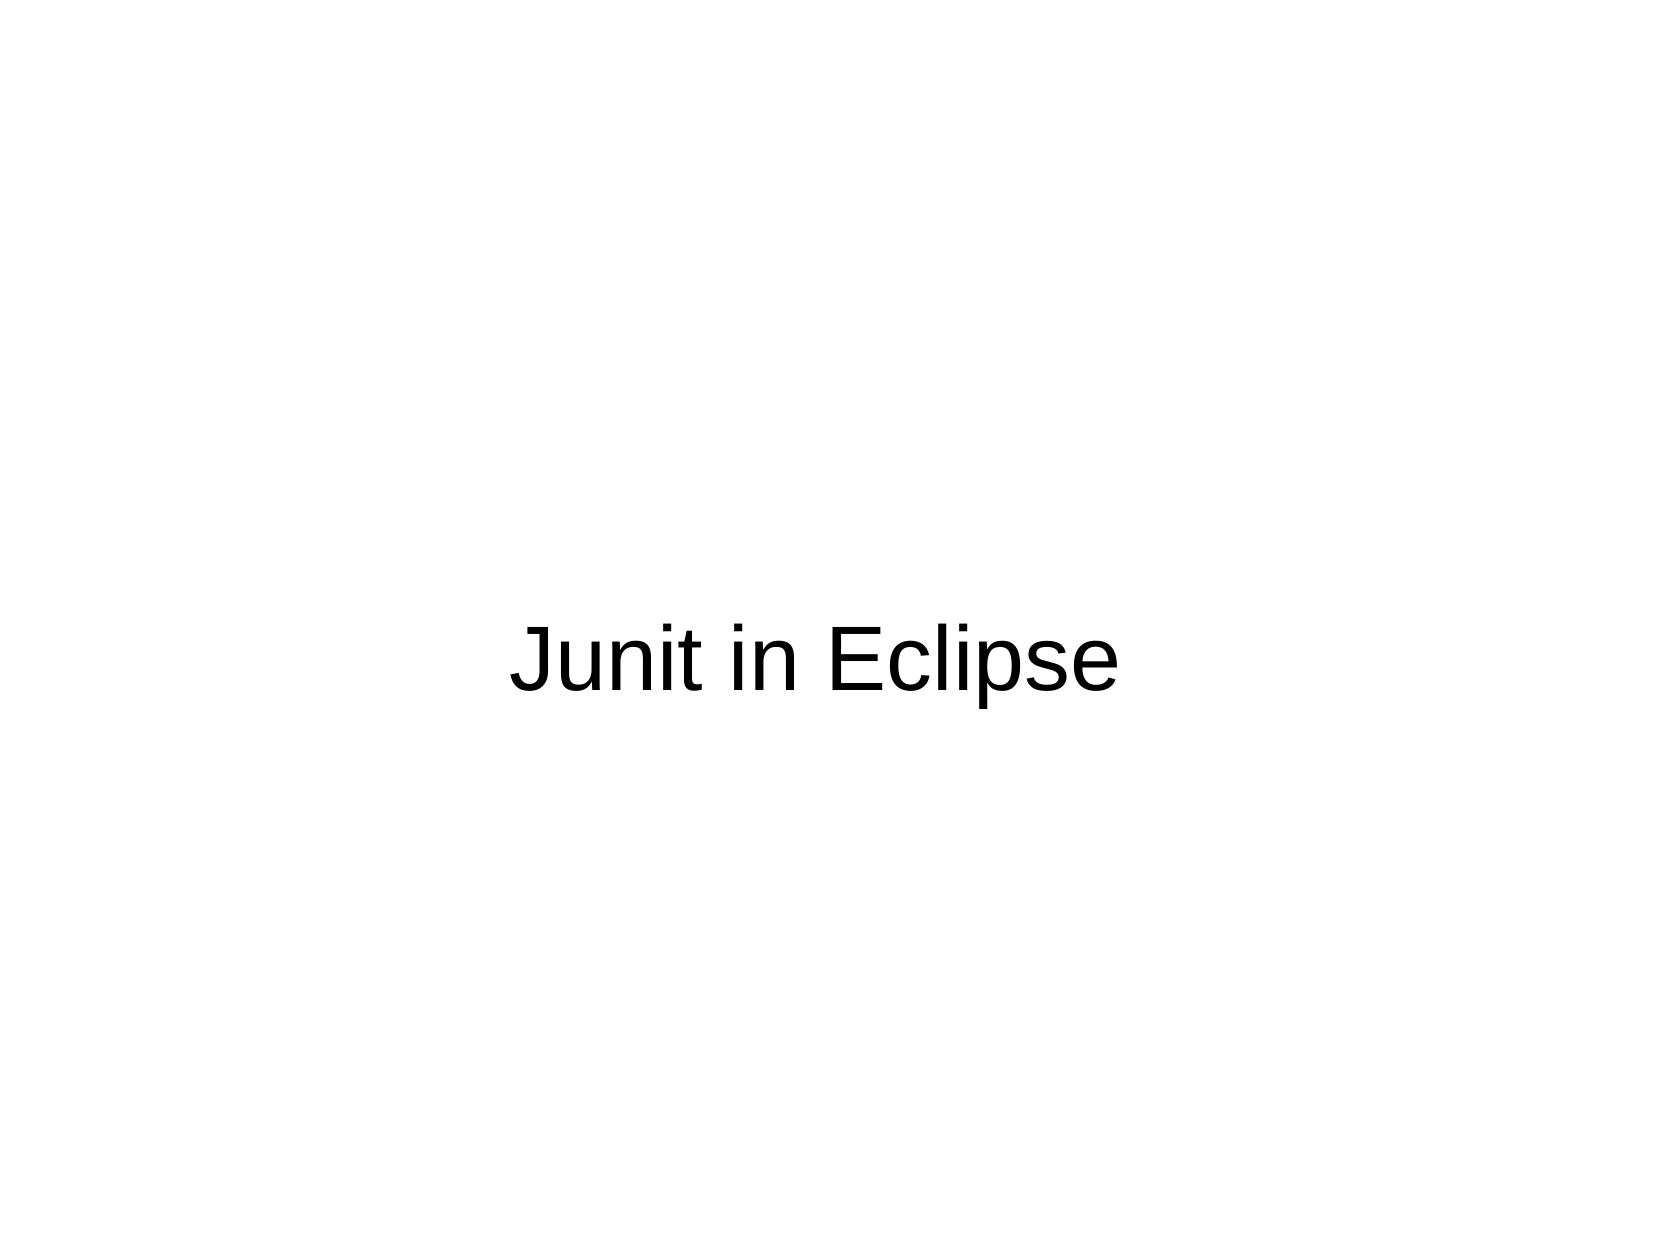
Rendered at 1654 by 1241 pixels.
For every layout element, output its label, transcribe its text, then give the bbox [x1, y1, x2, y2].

title Junit in Eclipse [71, 555, 1561, 763]
